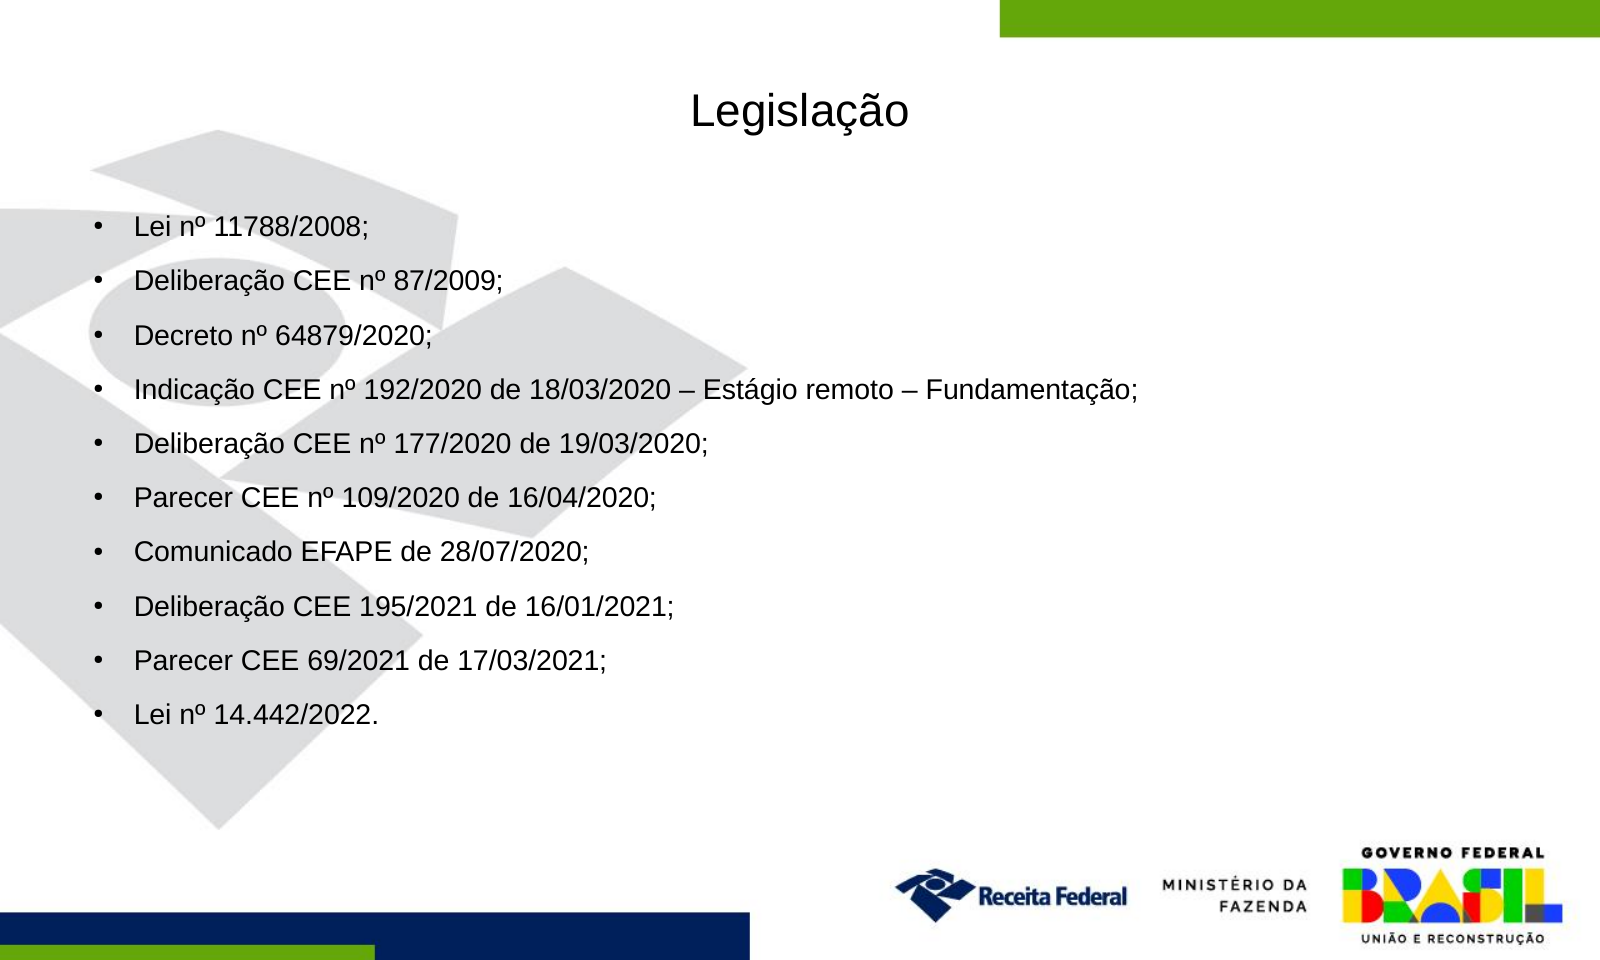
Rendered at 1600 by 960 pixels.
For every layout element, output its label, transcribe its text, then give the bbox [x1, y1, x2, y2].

title Legislação [79, 35, 1520, 187]
list Lei nº 11788/2008; Deliberação CEE nº 87/2009; Decreto nº 64879/2020; Indicação CEE nº 192/2020 de 18/03/2020 – Estágio remoto – Fundamentação; Deliberação CEE nº 177/2020 de 19/03/2020; Parecer CEE nº 109/2020 de 16/04/2020; Comunicado EFAPE de 28/07/2020; Deliberação CEE 195/2021 de 16/01/2021; Parecer CEE 69/2021 de 17/03/2021; Lei nº 14.442/2022. [79, 210, 1520, 734]
picture [0, 0, 1600, 960]
